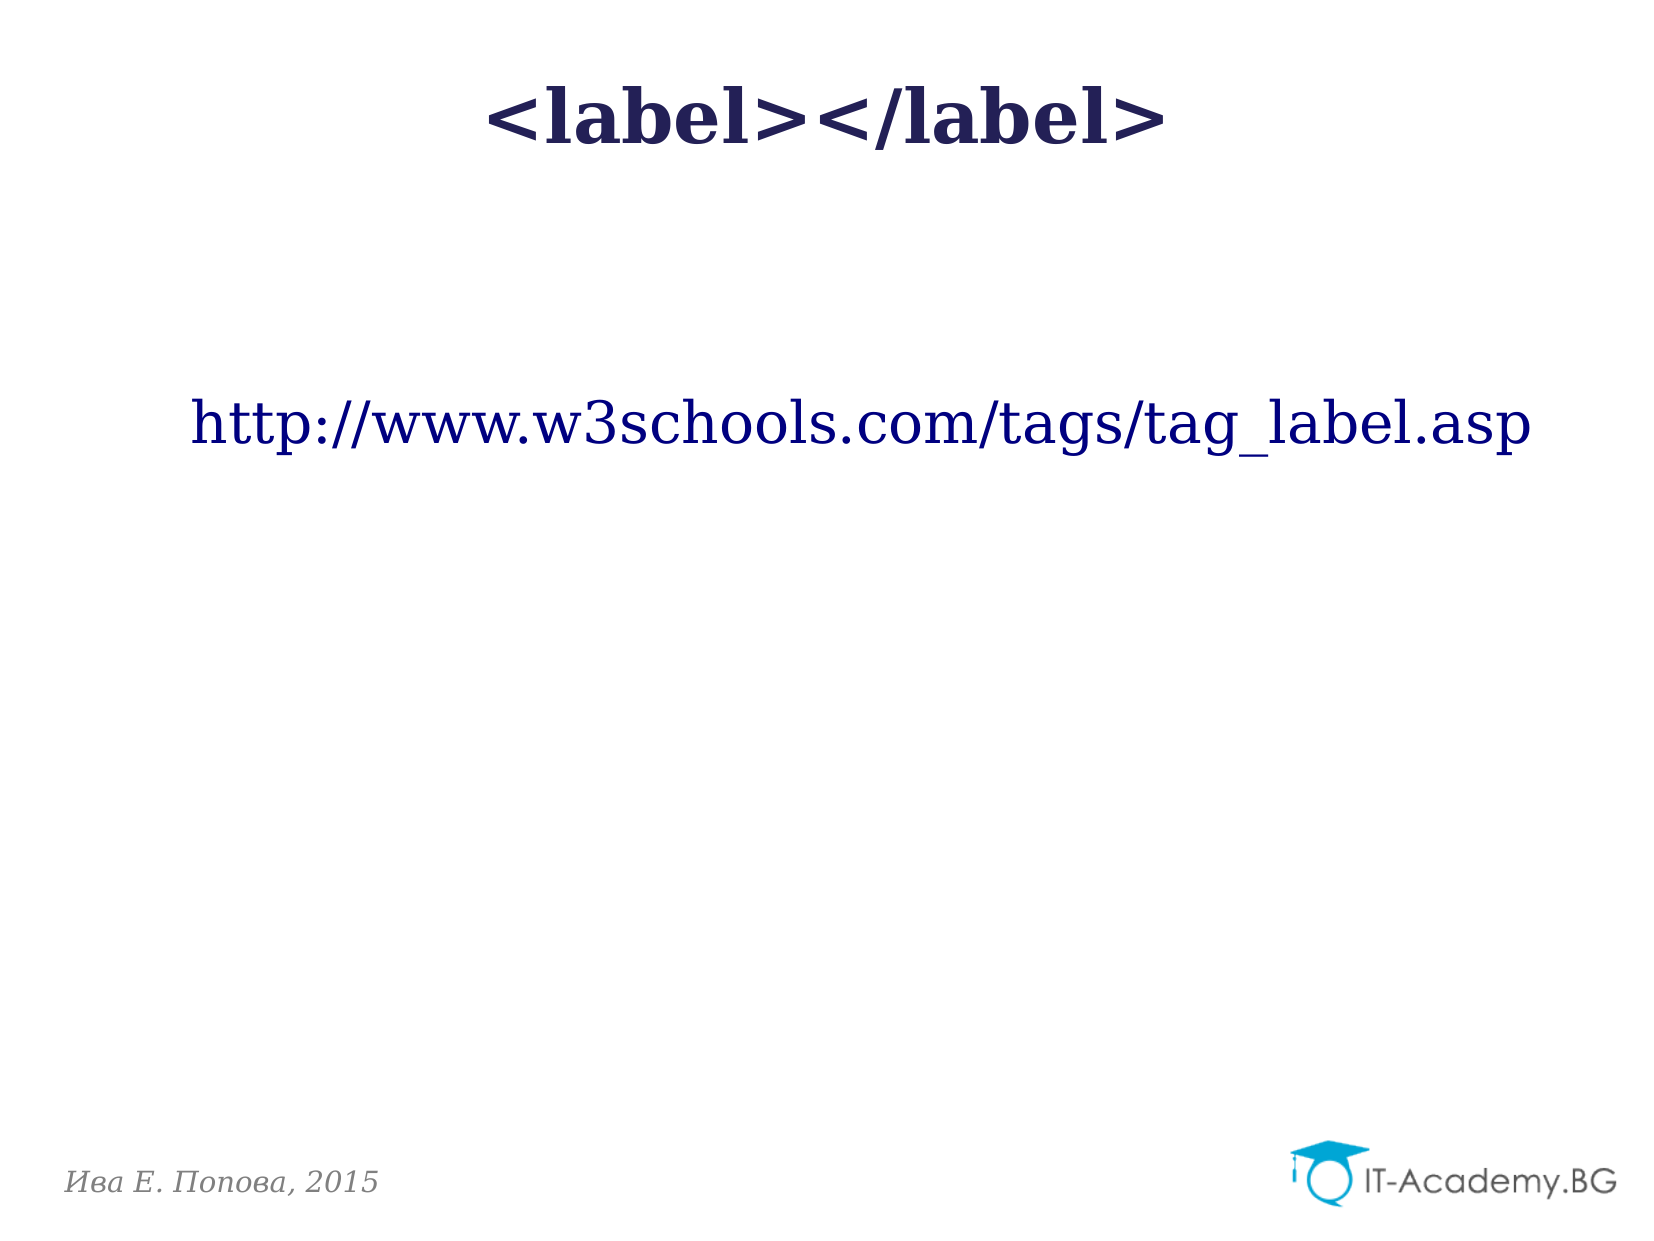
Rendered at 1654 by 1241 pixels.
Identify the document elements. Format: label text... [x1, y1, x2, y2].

title <label></label> [82, 55, 1571, 181]
list http://www.w3schools.com/tags/tag_label.asp [120, 390, 1546, 556]
picture [1289, 1139, 1618, 1215]
